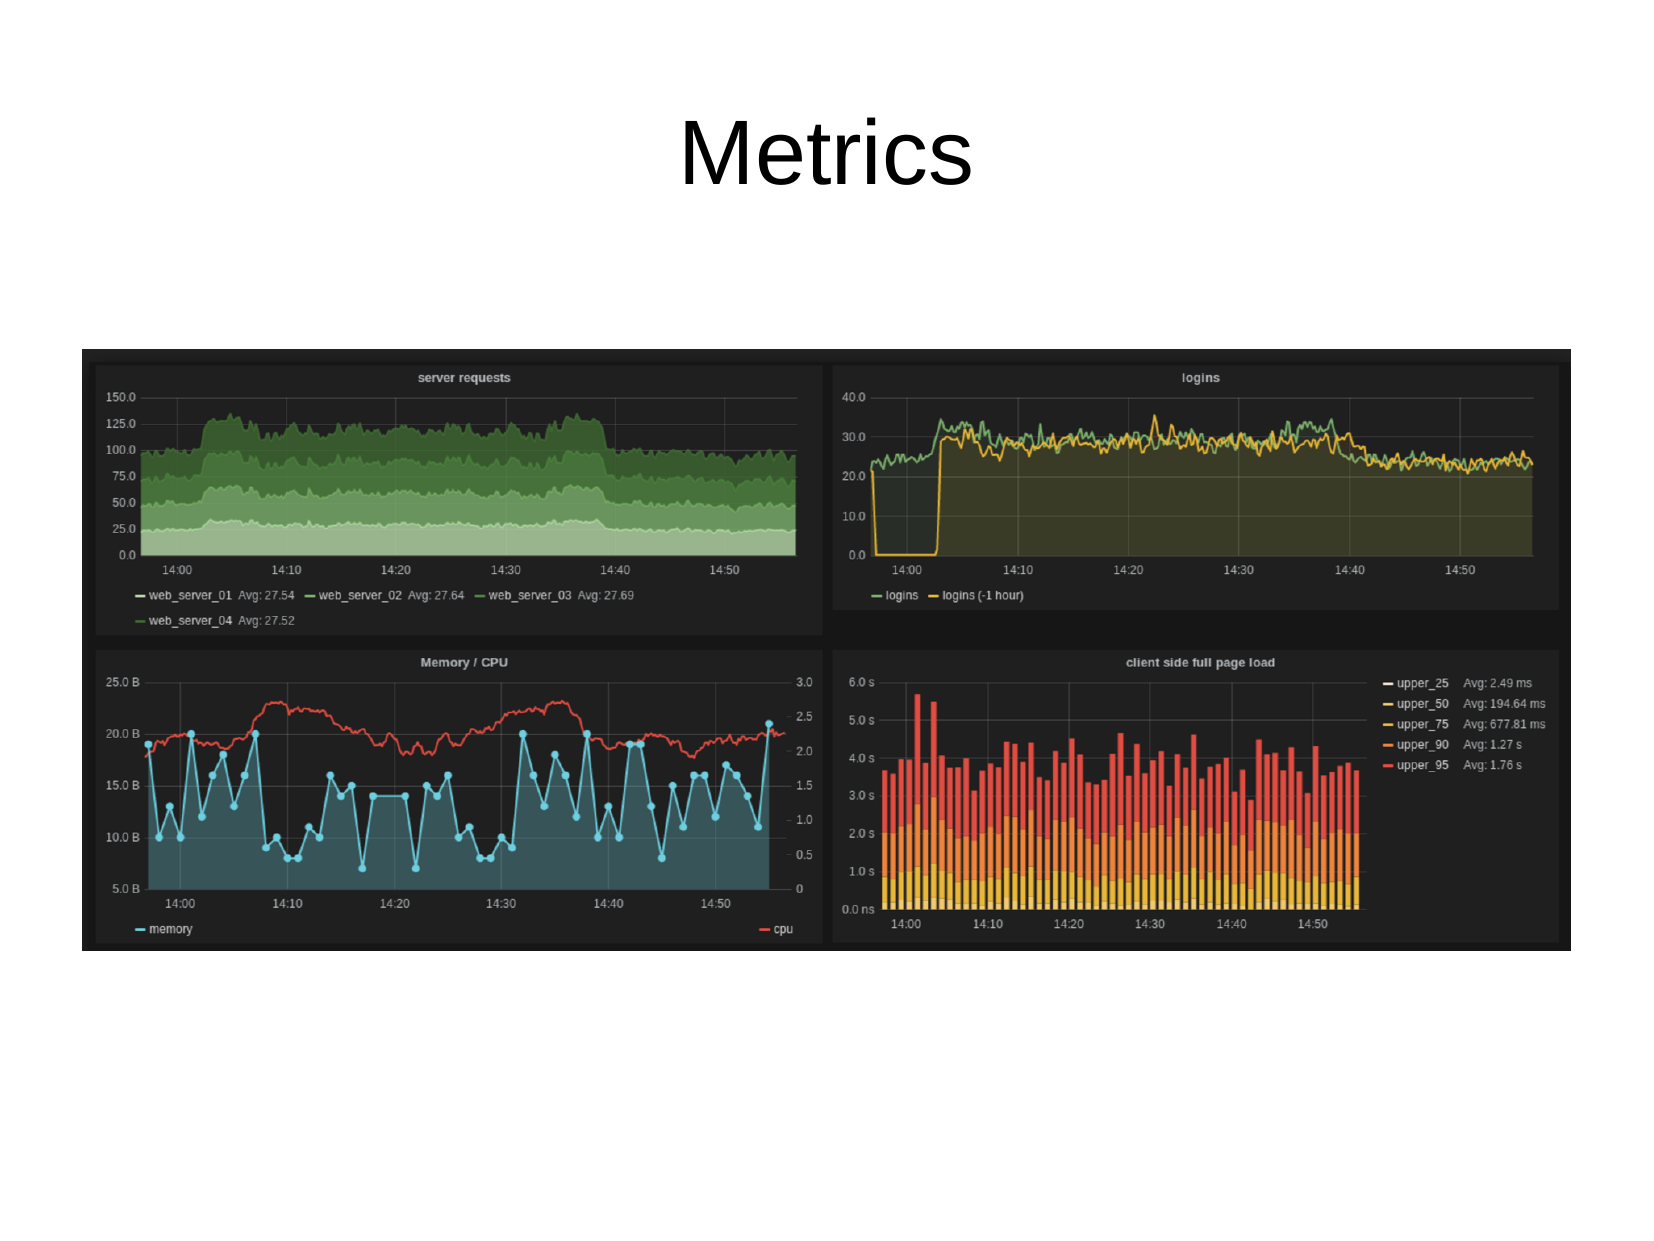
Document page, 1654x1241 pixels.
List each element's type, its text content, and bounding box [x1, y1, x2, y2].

title Metrics [82, 49, 1571, 257]
picture [82, 349, 1571, 951]
